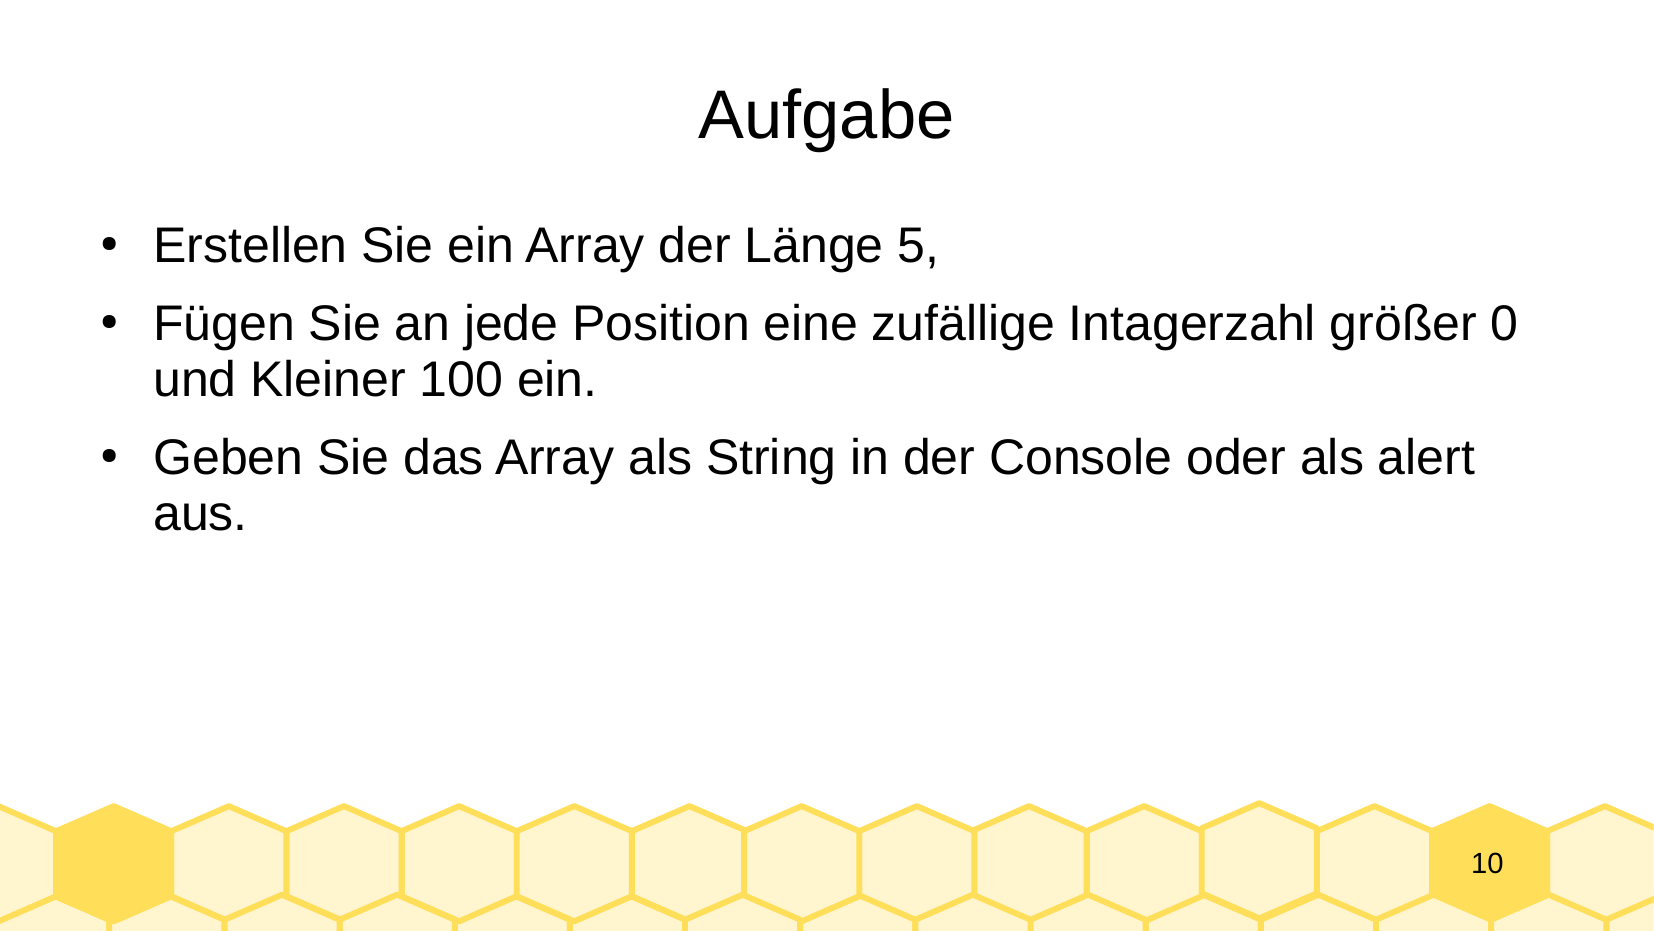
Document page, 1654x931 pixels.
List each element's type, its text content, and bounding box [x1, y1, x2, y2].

title Aufgabe [82, 37, 1571, 193]
list Erstellen Sie ein Array der Länge 5, Fügen Sie an jede Position eine zufällige Intagerzahl größer 0 und Kleiner 100 ein. Geben Sie das Array als String in der Console oder als alert aus. [82, 217, 1571, 758]
